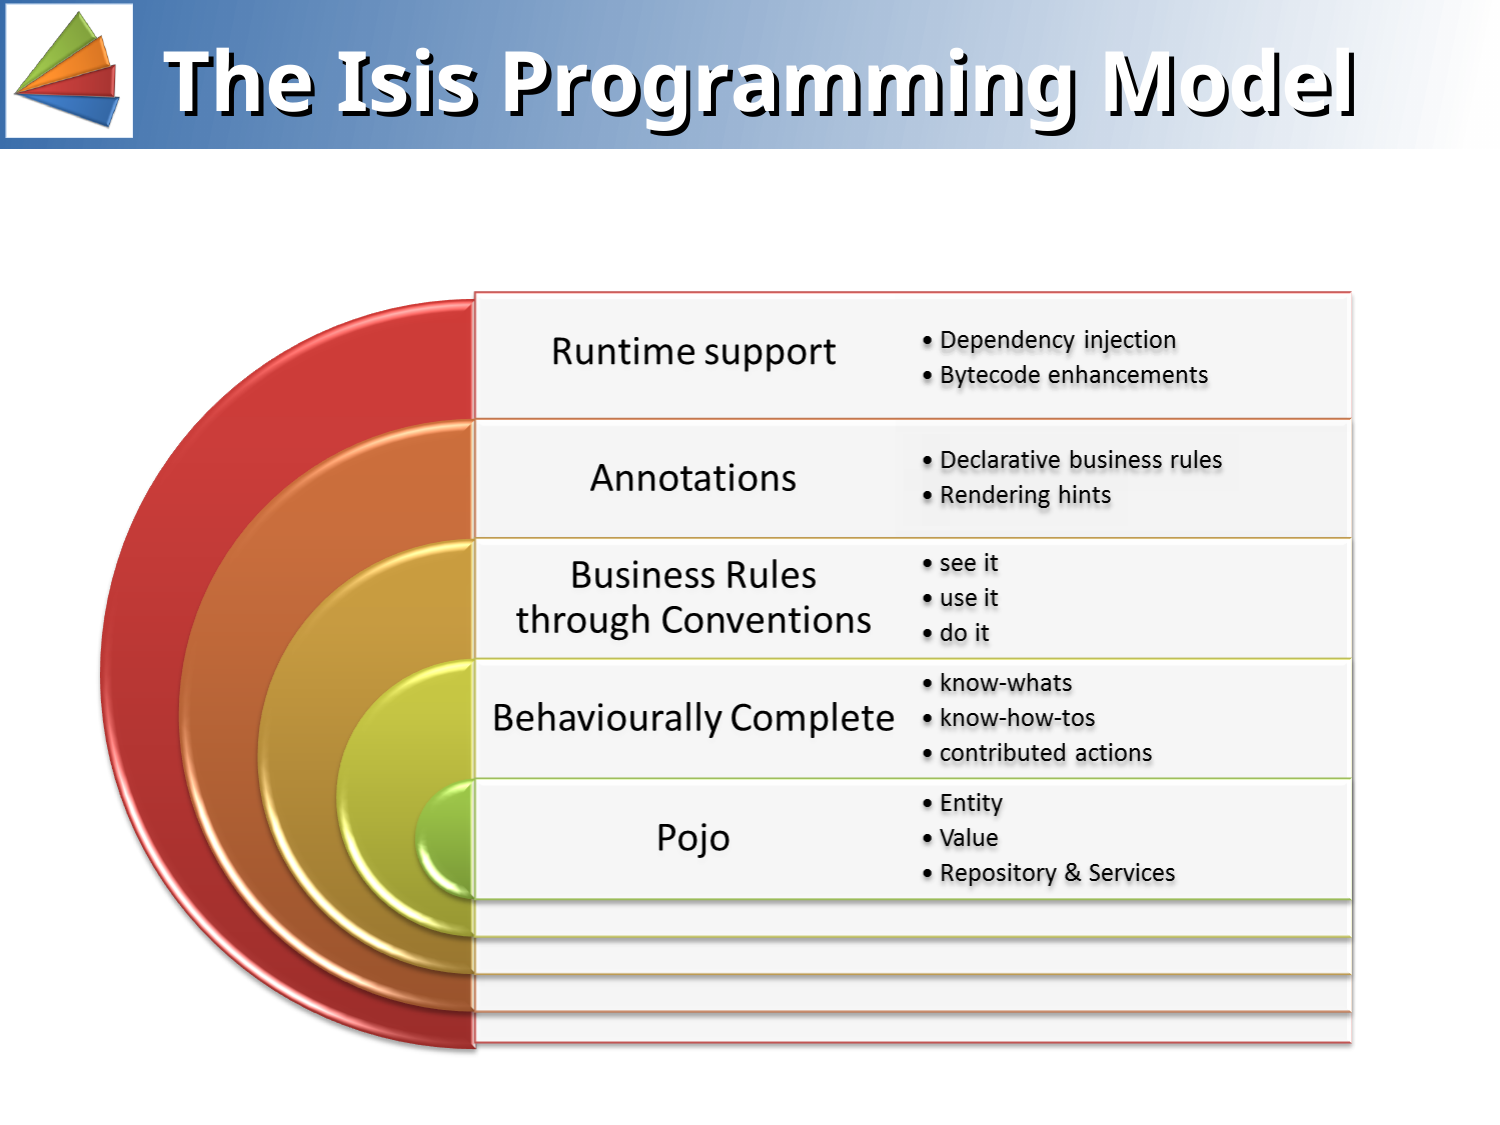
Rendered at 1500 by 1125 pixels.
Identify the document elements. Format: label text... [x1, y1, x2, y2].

picture [0, 0, 1500, 149]
picture [91, 246, 1360, 1102]
title The Isis Programming Model [147, 19, 1500, 138]
